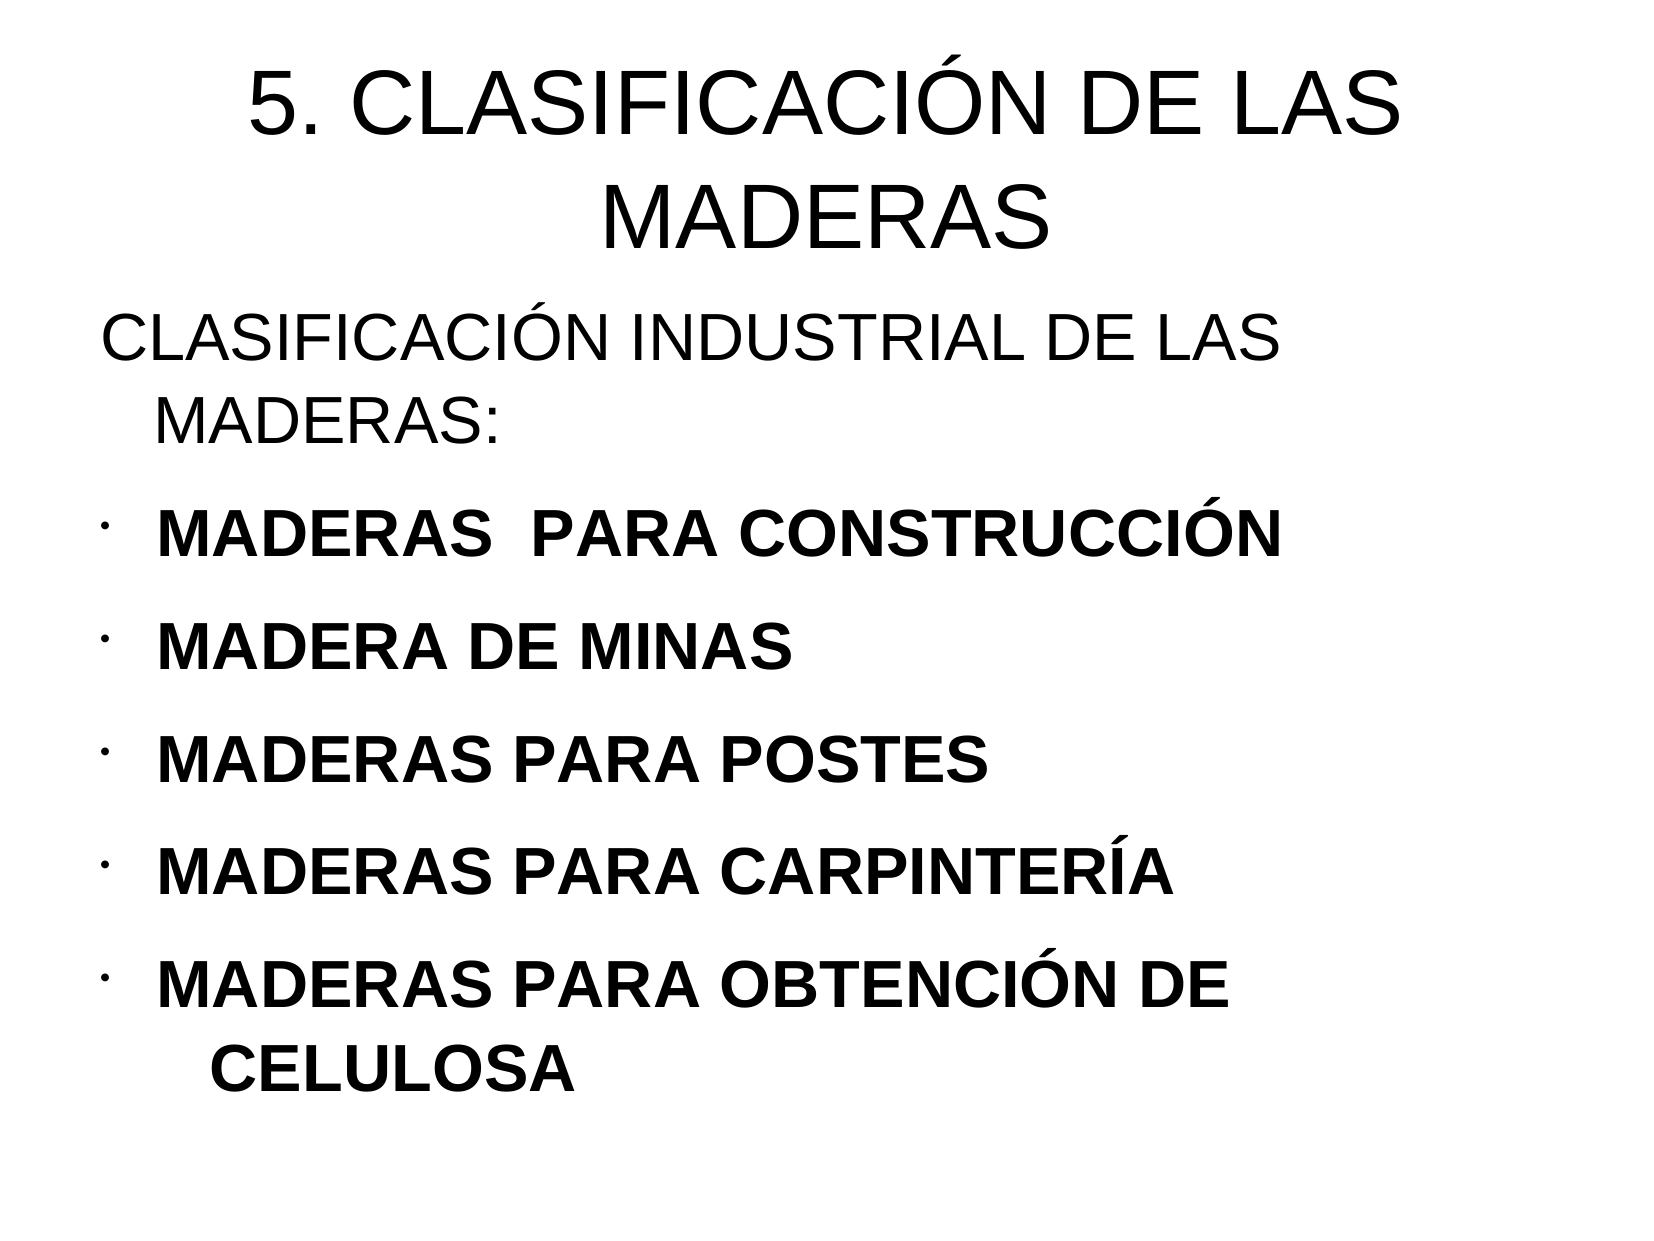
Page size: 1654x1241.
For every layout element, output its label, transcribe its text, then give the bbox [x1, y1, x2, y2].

title 5. CLASIFICACIÓN DE LAS MADERAS [82, 38, 1571, 268]
list CLASIFICACIÓN INDUSTRIAL DE LAS MADERAS: MADERAS PARA CONSTRUCCIÓN MADERA DE MINAS MADERAS PARA POSTES MADERAS PARA CARPINTERÍA MADERAS PARA OBTENCIÓN DE CELULOSA [82, 290, 1571, 1109]
